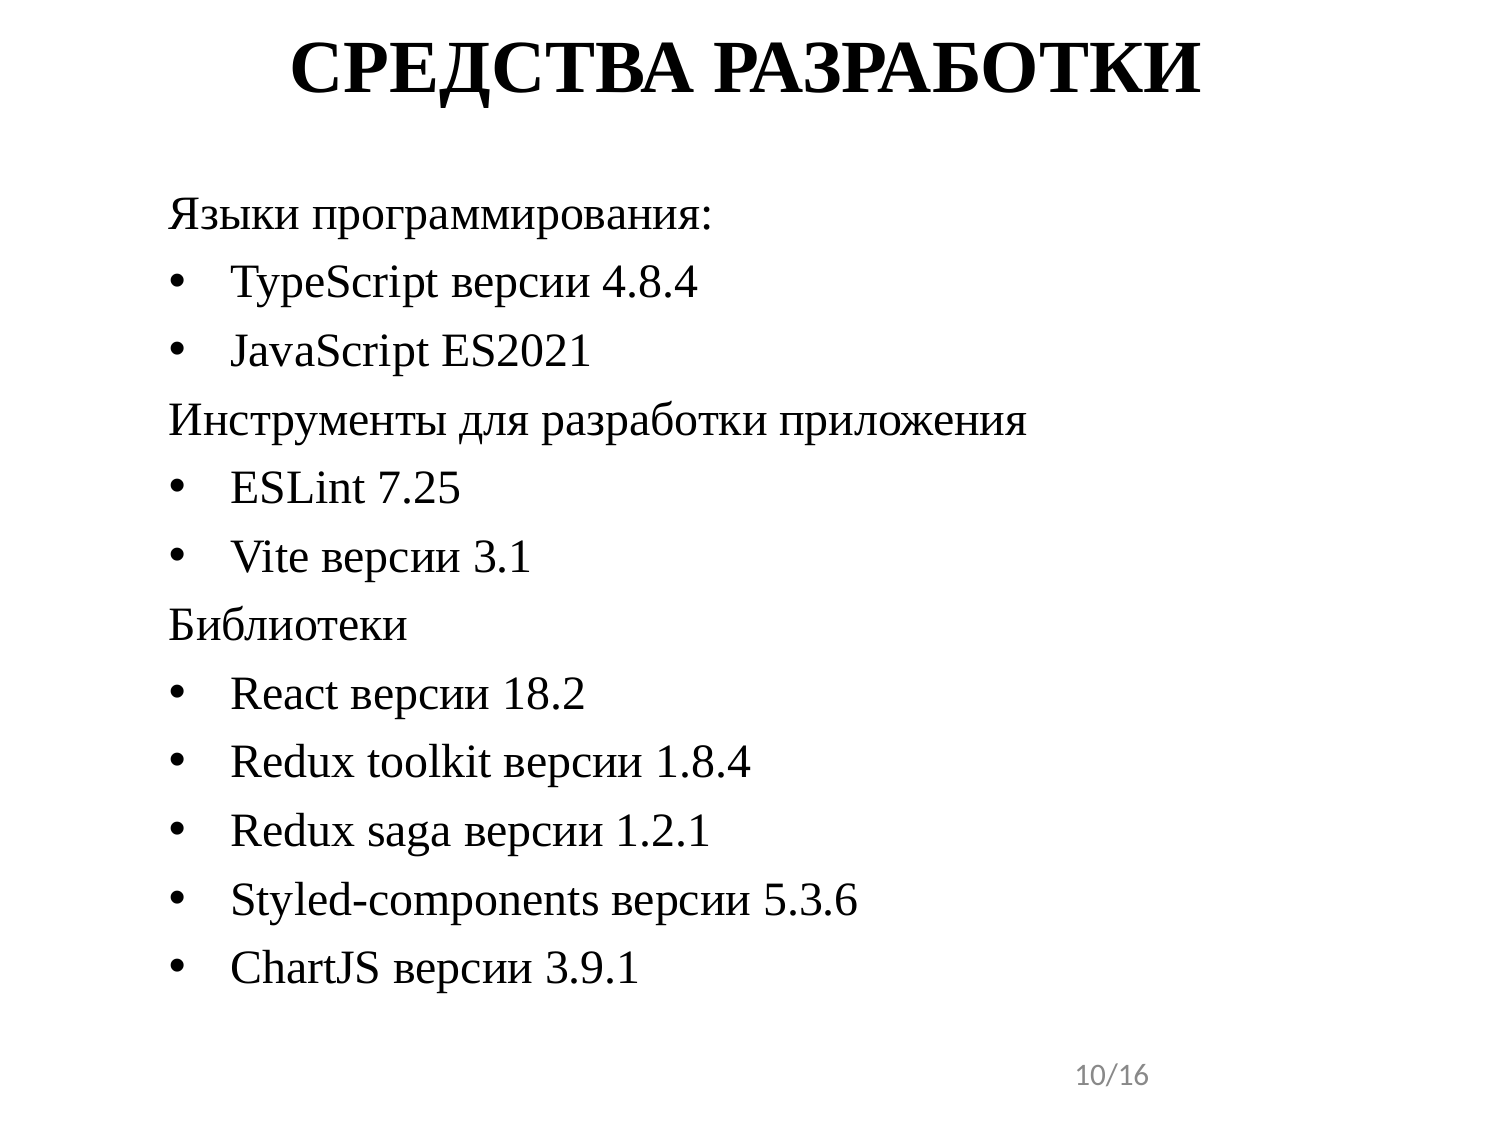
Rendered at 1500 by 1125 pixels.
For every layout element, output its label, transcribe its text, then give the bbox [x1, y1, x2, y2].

title СРЕДСТВА РАЗРАБОТКИ [0, 0, 1493, 137]
list Языки программирования: TypeScript версии 4.8.4 JavaScript ES2021 Инструменты для разработки приложения ESLint 7.25 Vite версии 3.1 Библиотеки React версии 18.2 Redux toolkit версии 1.8.4 Redux saga версии 1.2.1 Styled-components версии 5.3.6 ChartJS версии 3.9.1 [157, 182, 1340, 1000]
slide_number 10/16 [1059, 1042, 1397, 1103]
